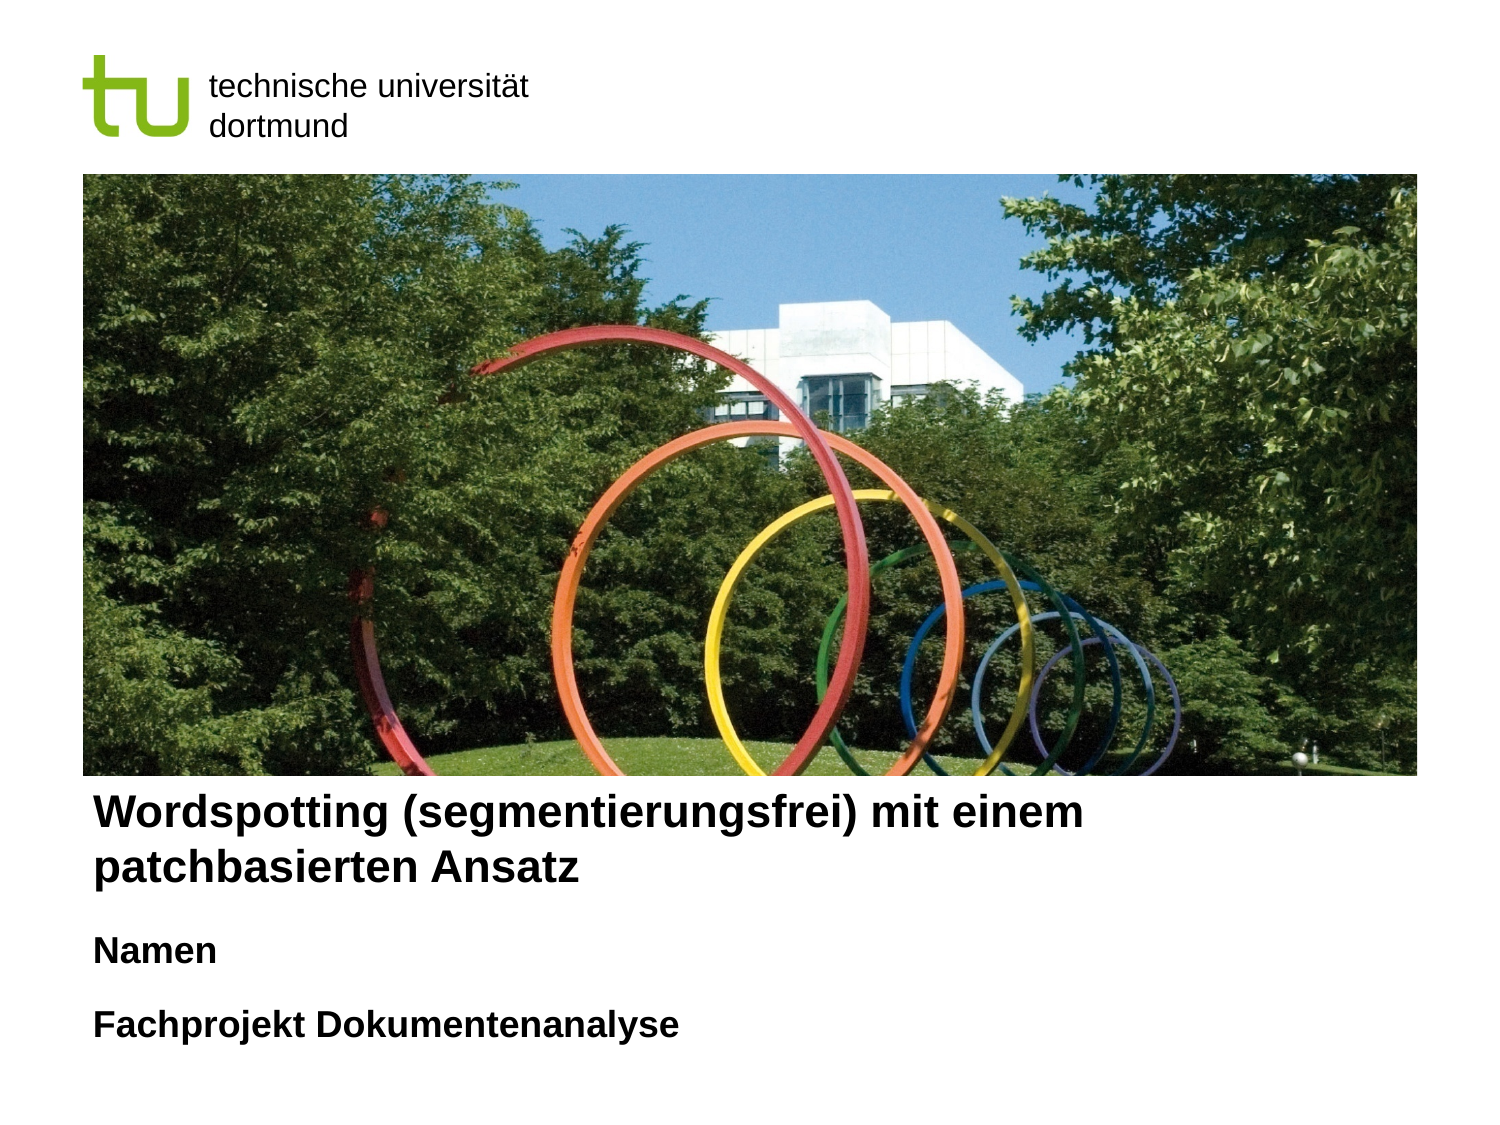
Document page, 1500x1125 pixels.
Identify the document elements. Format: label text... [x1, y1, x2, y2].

picture [82, 55, 206, 137]
title Wordspotting (segmentierungsfrei) mit einem patchbasierten Ansatz [78, 761, 1416, 913]
text_box Namen [78, 918, 1416, 978]
text_box Fachprojekt Dokumentenanalyse [78, 978, 1416, 1067]
picture [83, 220, 1418, 776]
